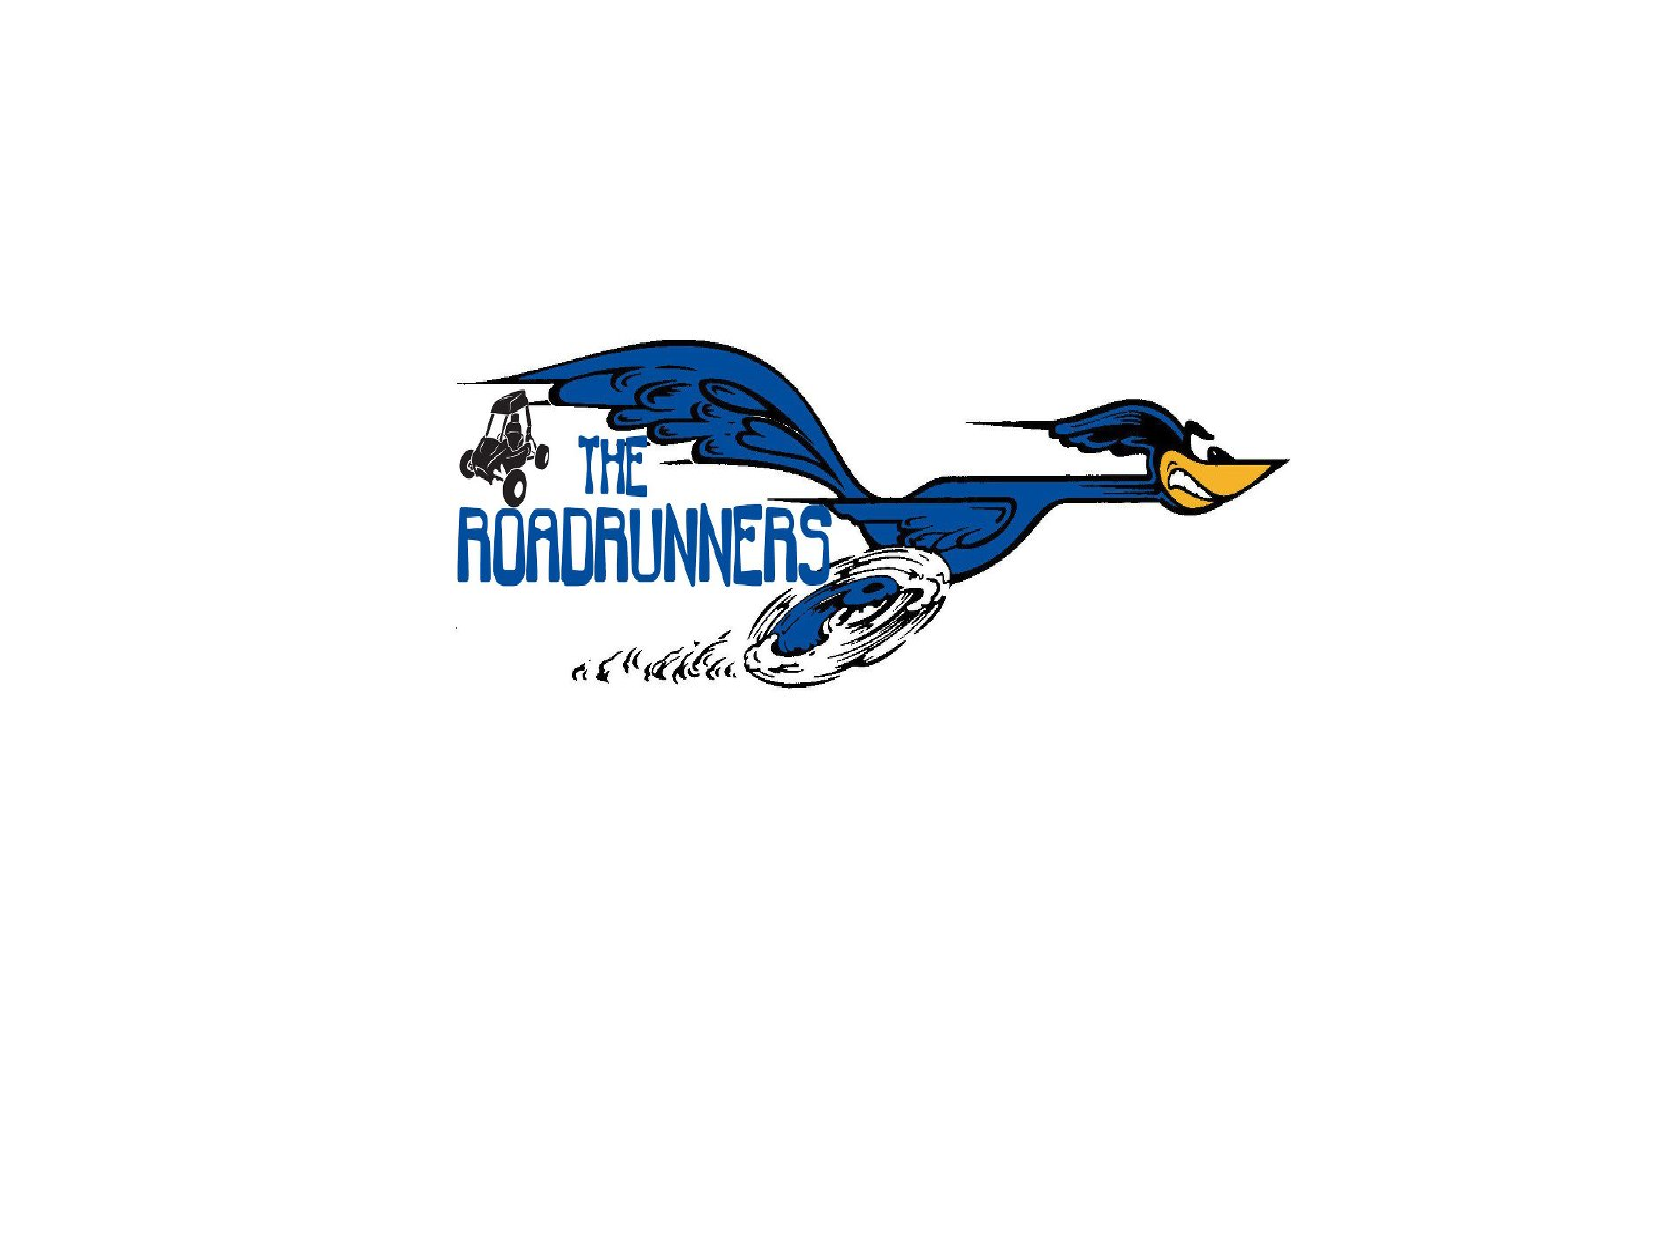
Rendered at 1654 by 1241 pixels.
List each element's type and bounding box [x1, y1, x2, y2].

picture [450, 301, 1298, 706]
